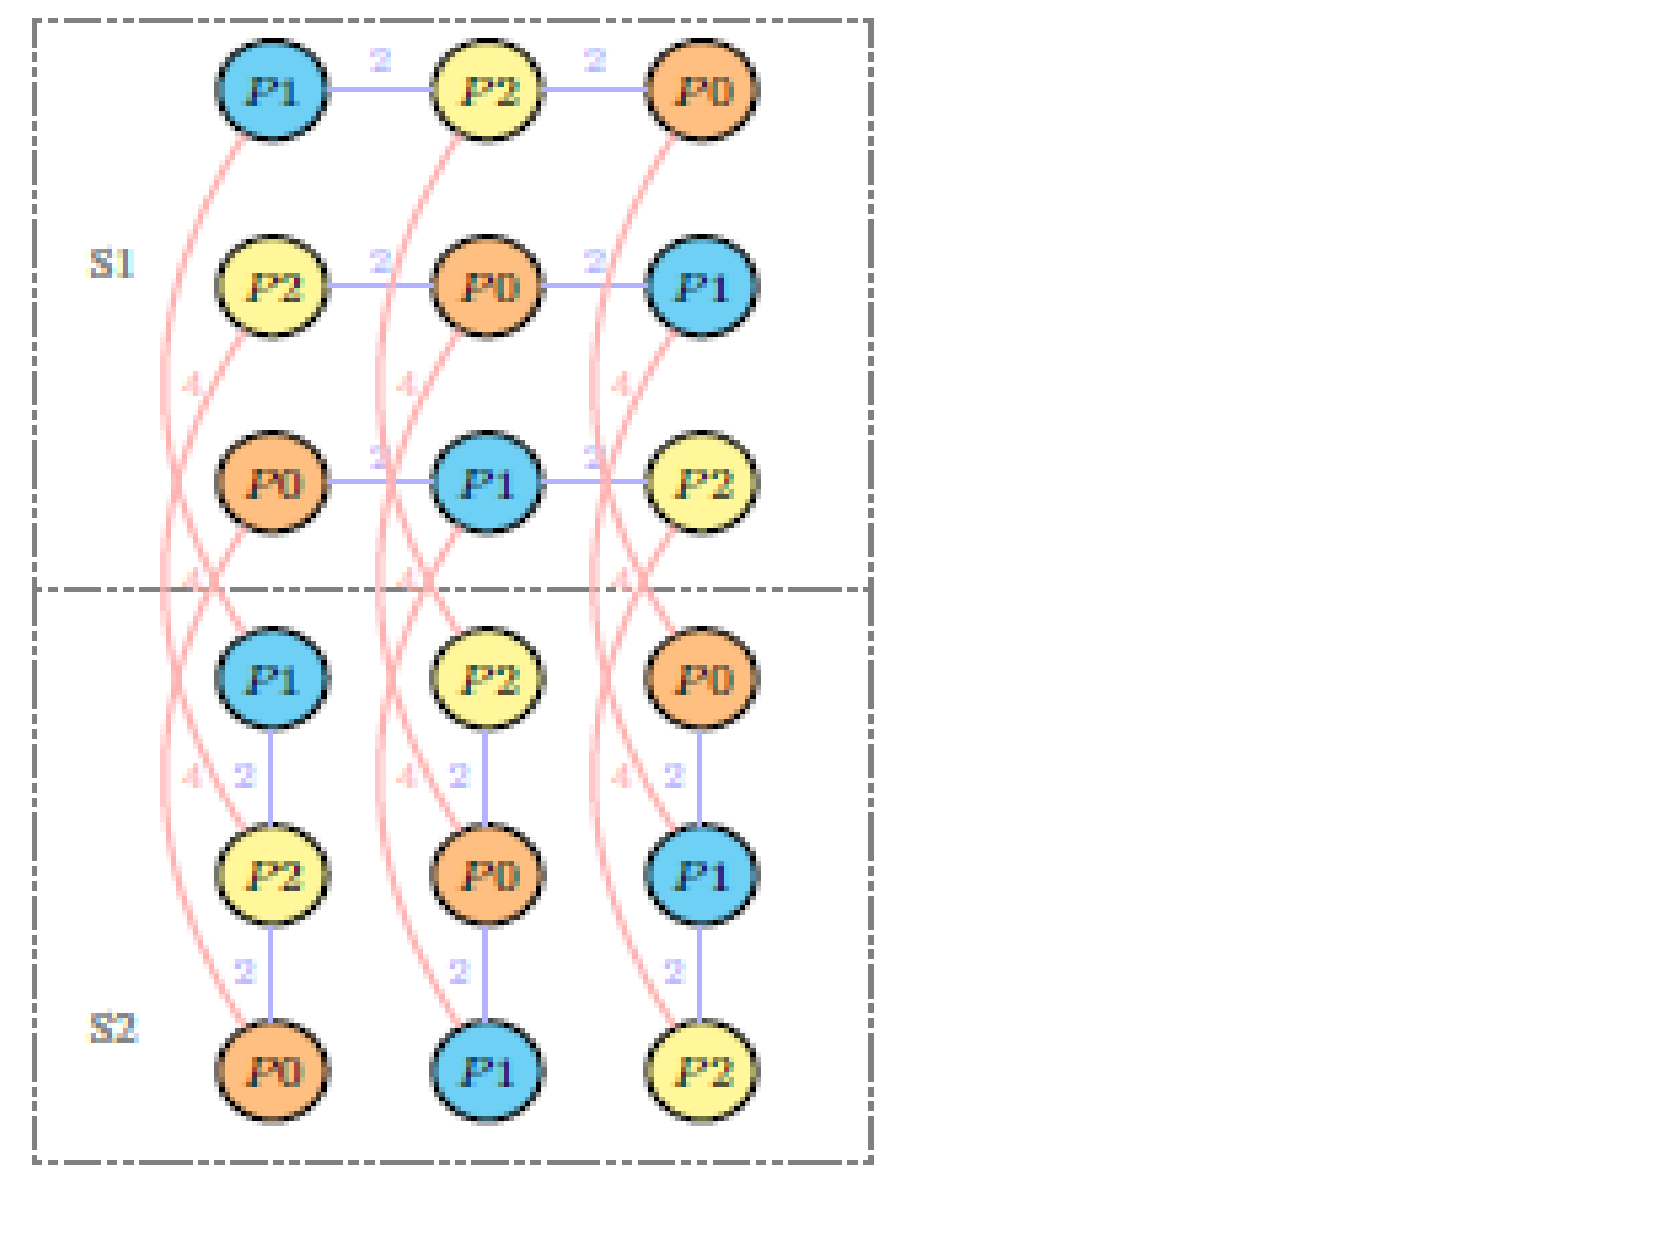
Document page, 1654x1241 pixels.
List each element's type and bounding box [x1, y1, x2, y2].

picture [0, 0, 901, 1201]
